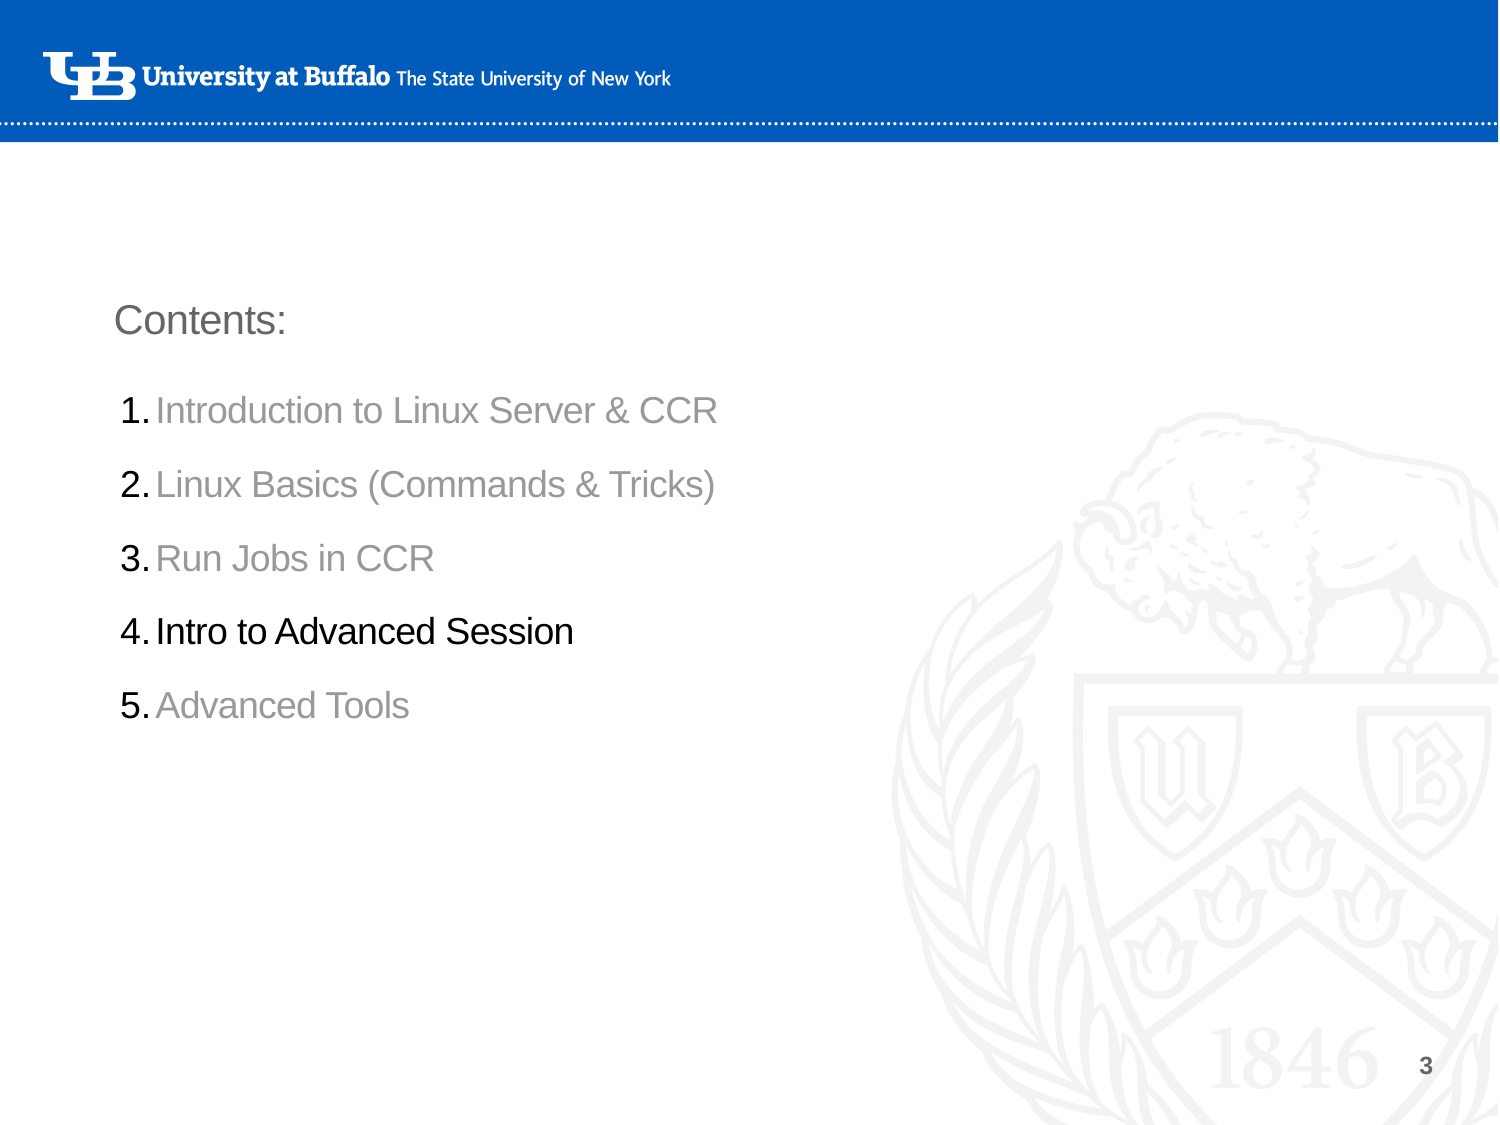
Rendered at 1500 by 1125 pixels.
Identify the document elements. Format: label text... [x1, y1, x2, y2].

picture [0, 0, 1499, 1125]
text_box Introduction to Linux Server & CCR Linux Basics (Commands & Tricks) Run Jobs in CCR Intro to Advanced Session Advanced Tools [90, 383, 1404, 841]
text_box Contents: [98, 285, 325, 357]
